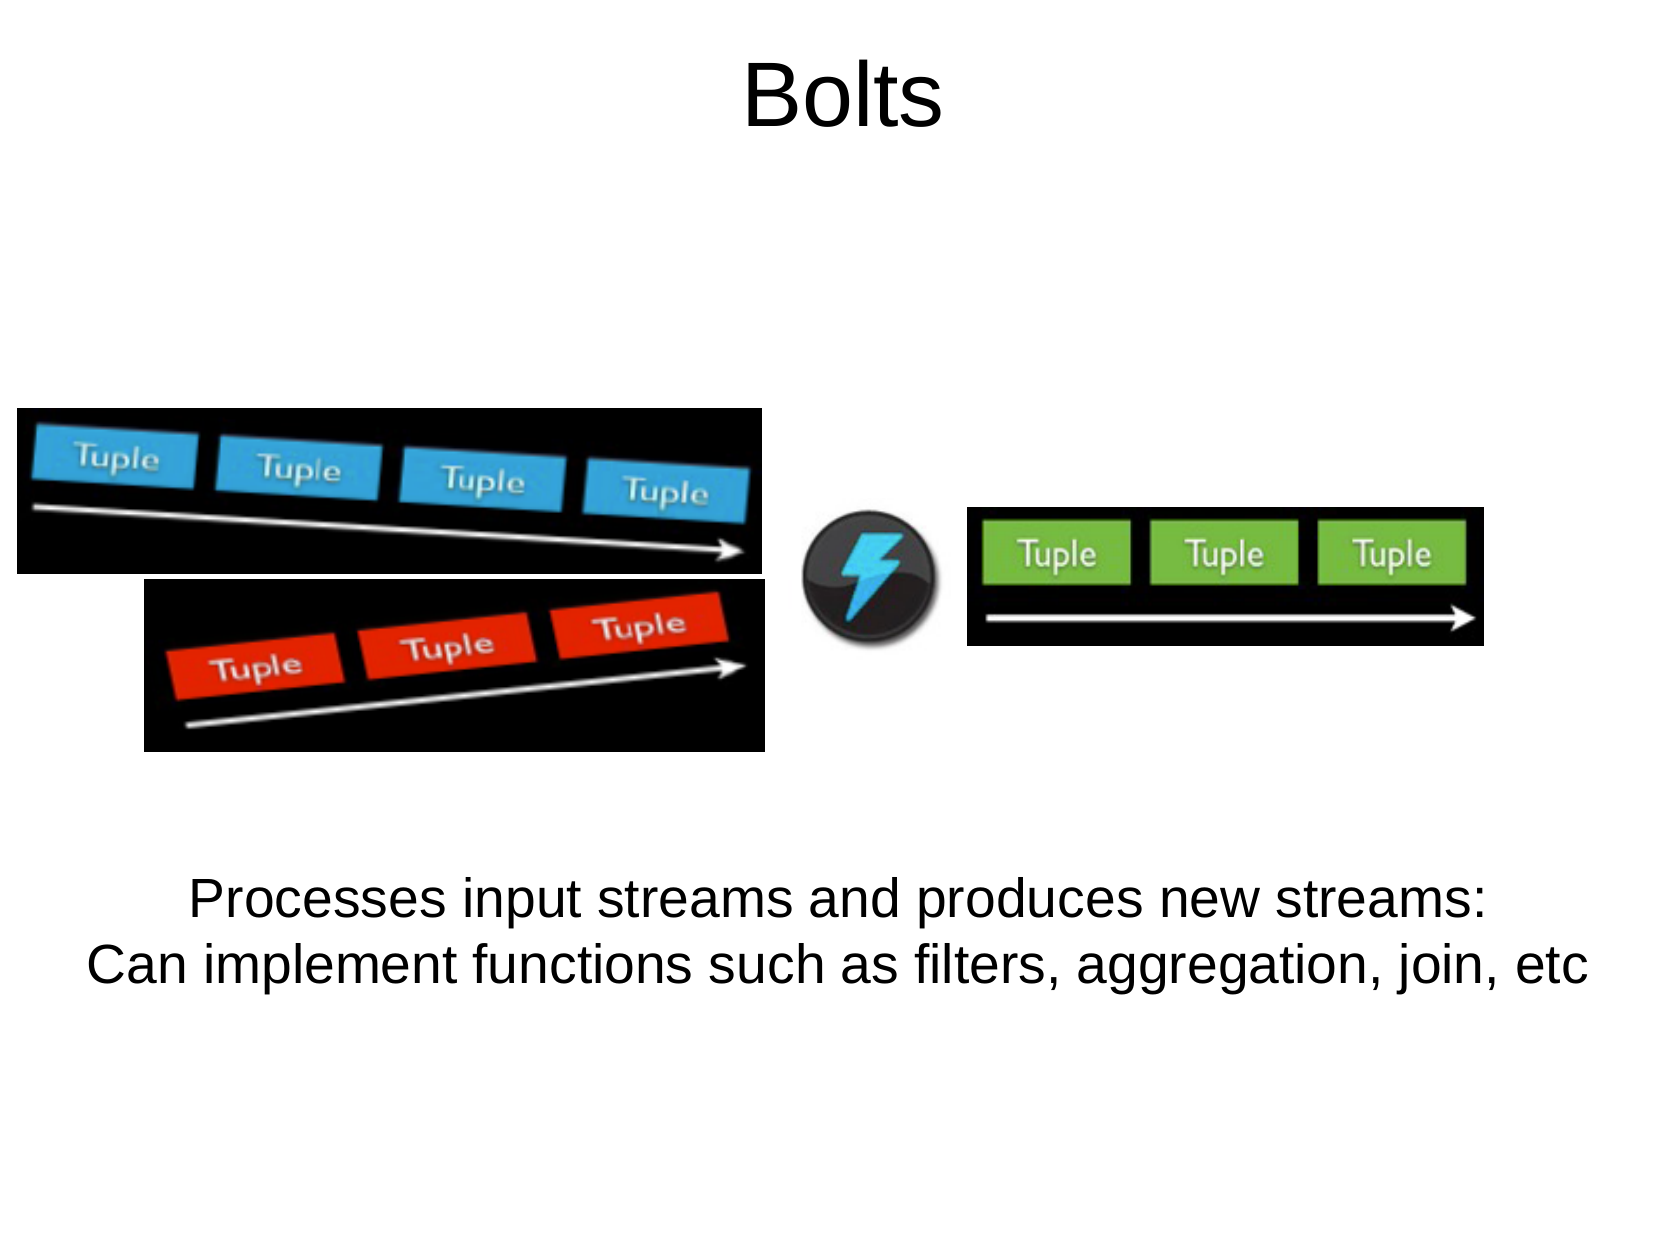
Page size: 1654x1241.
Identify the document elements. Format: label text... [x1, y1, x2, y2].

title Bolts [124, 20, 1530, 159]
picture [967, 507, 1484, 646]
picture [144, 579, 765, 752]
picture [788, 498, 951, 661]
text_box Processes input streams and produces new streams: Can implement functions such as filters, aggregation, join, etc [36, 854, 1606, 1003]
picture [17, 408, 762, 574]
